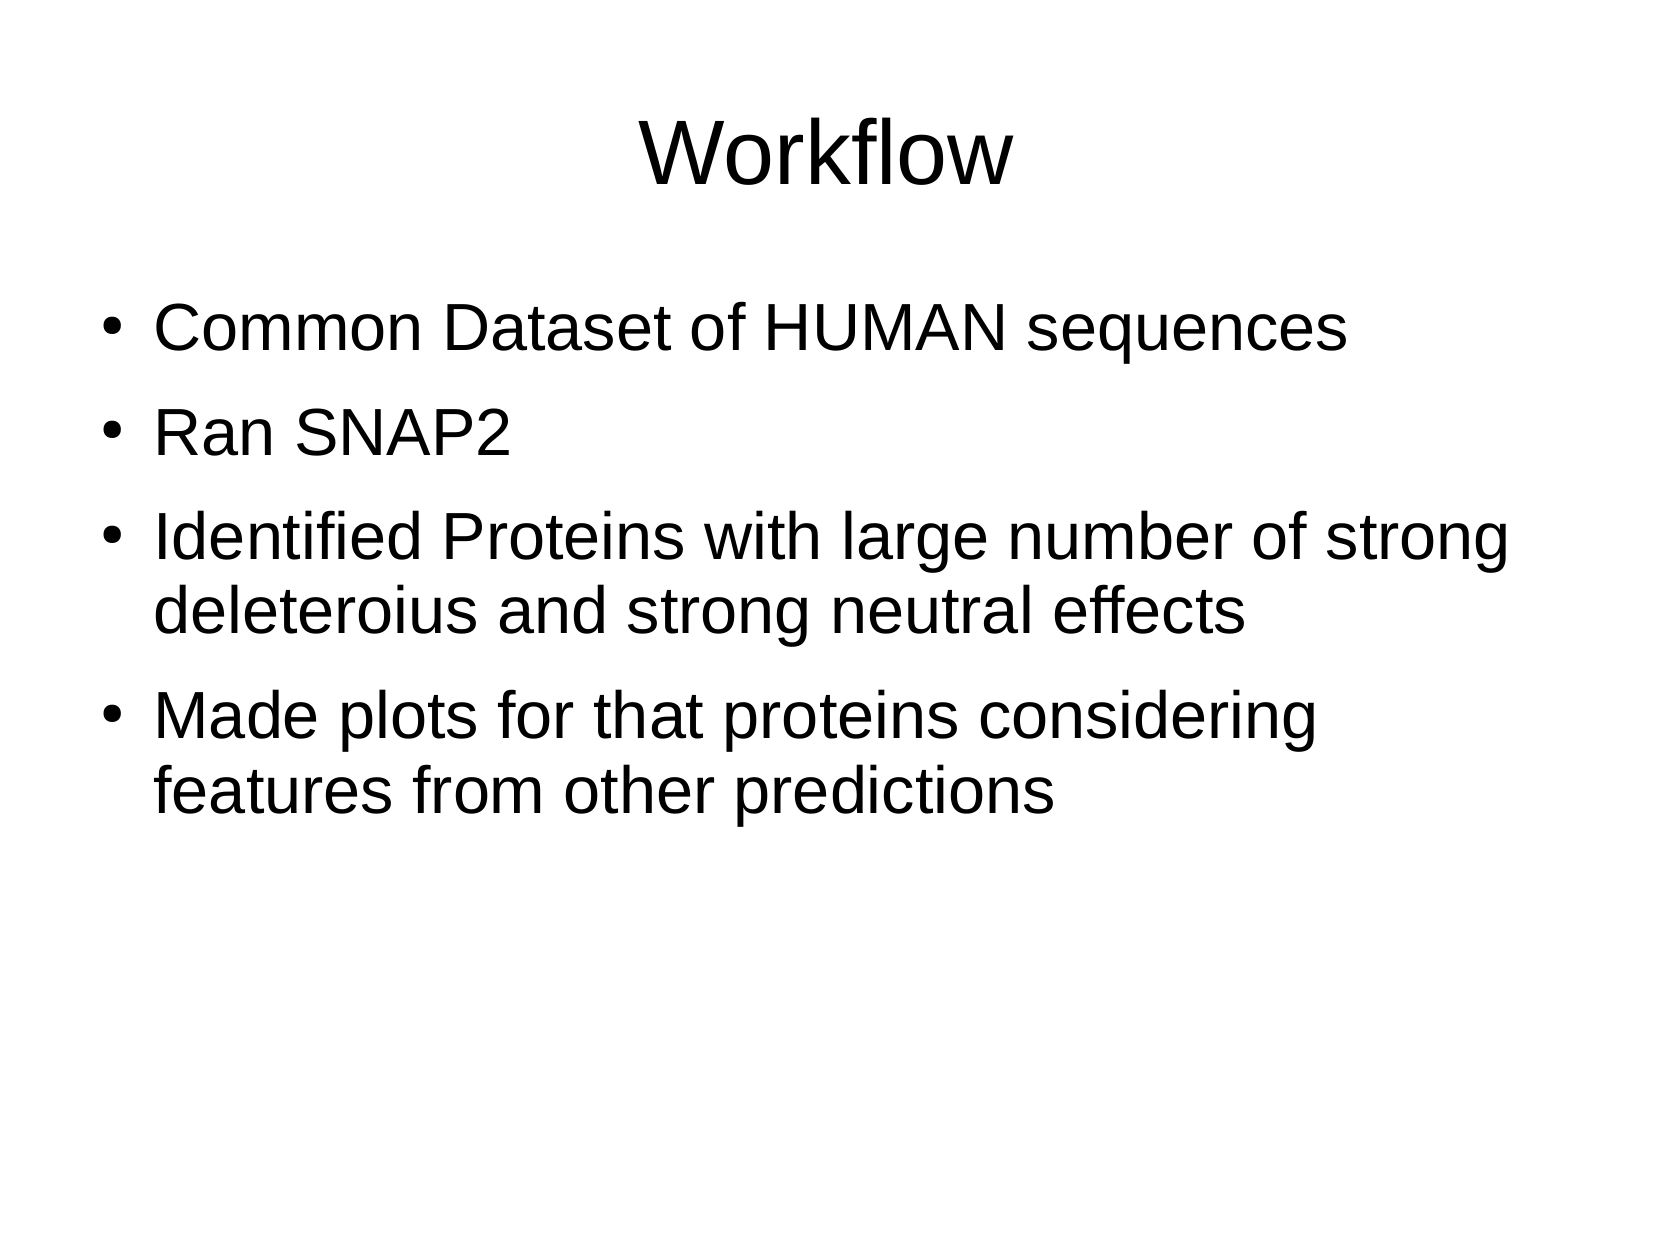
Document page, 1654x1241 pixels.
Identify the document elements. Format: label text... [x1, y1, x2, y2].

list Common Dataset of HUMAN sequences Ran SNAP2 Identified Proteins with large number of strong deleteroius and strong neutral effects Made plots for that proteins considering features from other predictions [82, 290, 1571, 1010]
title Workflow [82, 49, 1571, 257]
